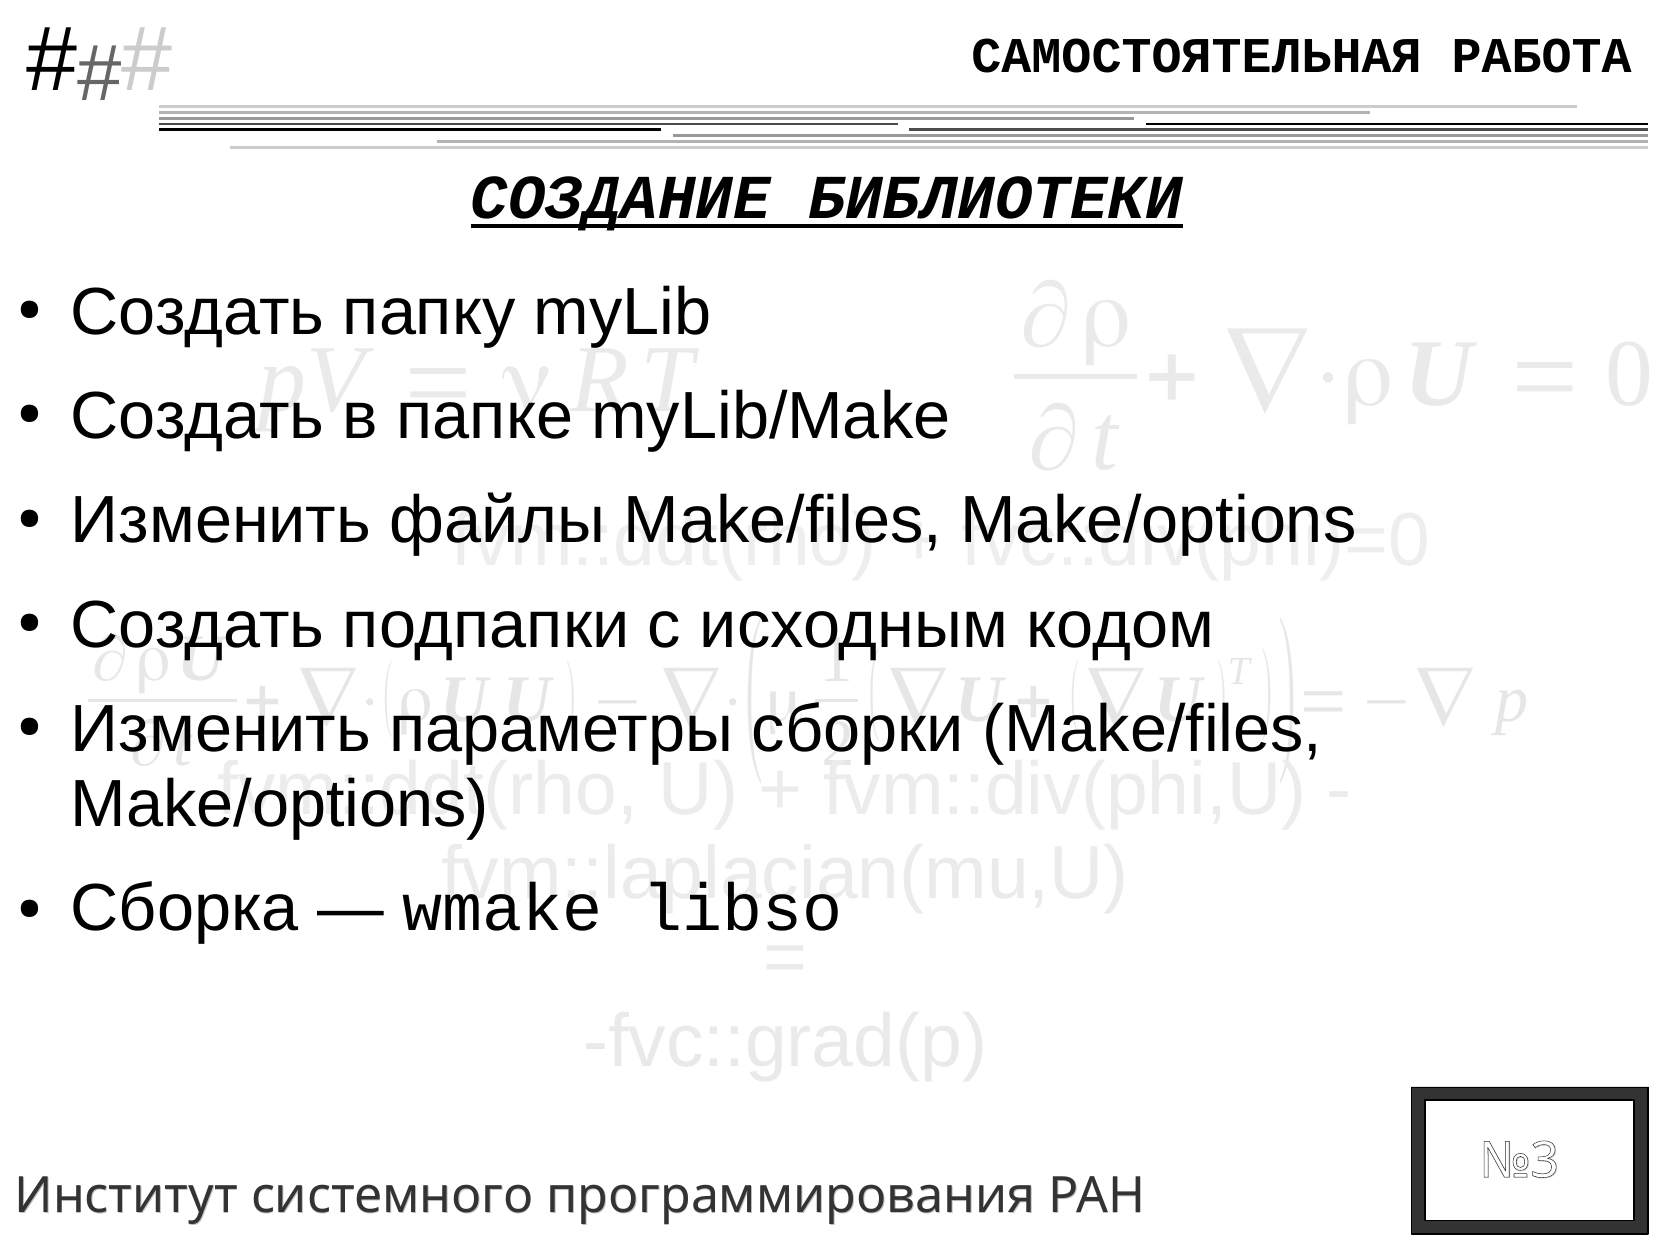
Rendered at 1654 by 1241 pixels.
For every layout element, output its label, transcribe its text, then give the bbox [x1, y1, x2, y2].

title СОЗДАНИЕ БИБЛИОТЕКИ [0, 147, 1654, 257]
list Создать папку myLib Создать в папке myLib/Make Изменить файлы Make/files, Make/options Создать подпапки с исходным кодом Изменить параметры сборки (Make/files, Make/options) Сборка — wmake libso [0, 274, 1654, 1093]
